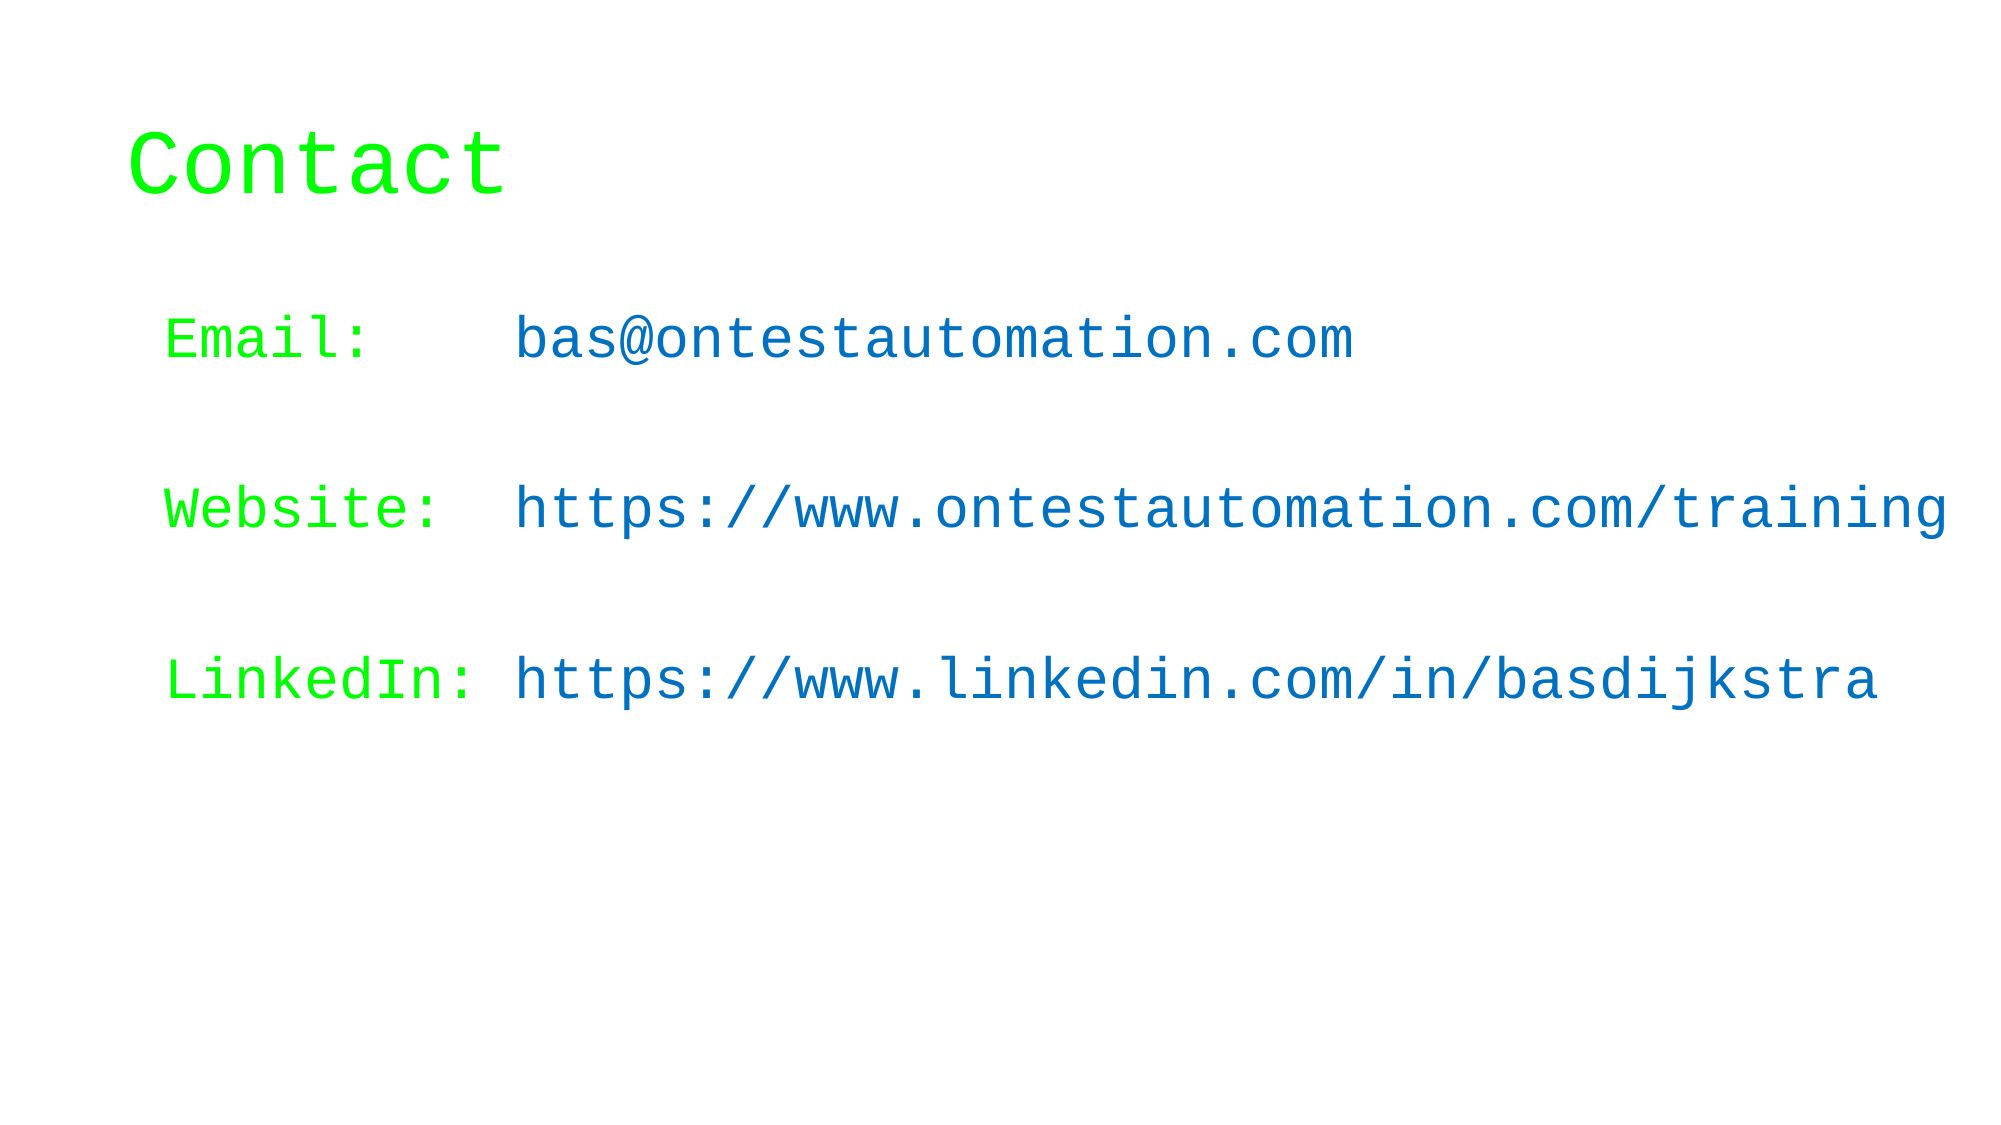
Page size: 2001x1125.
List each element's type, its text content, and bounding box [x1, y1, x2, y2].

list Email: bas@ontestautomation.com Website: https://www.ontestautomation.com/training LinkedIn: https://www.linkedin.com/in/basdijkstra [111, 299, 1967, 1014]
title Contact [111, 54, 1837, 273]
